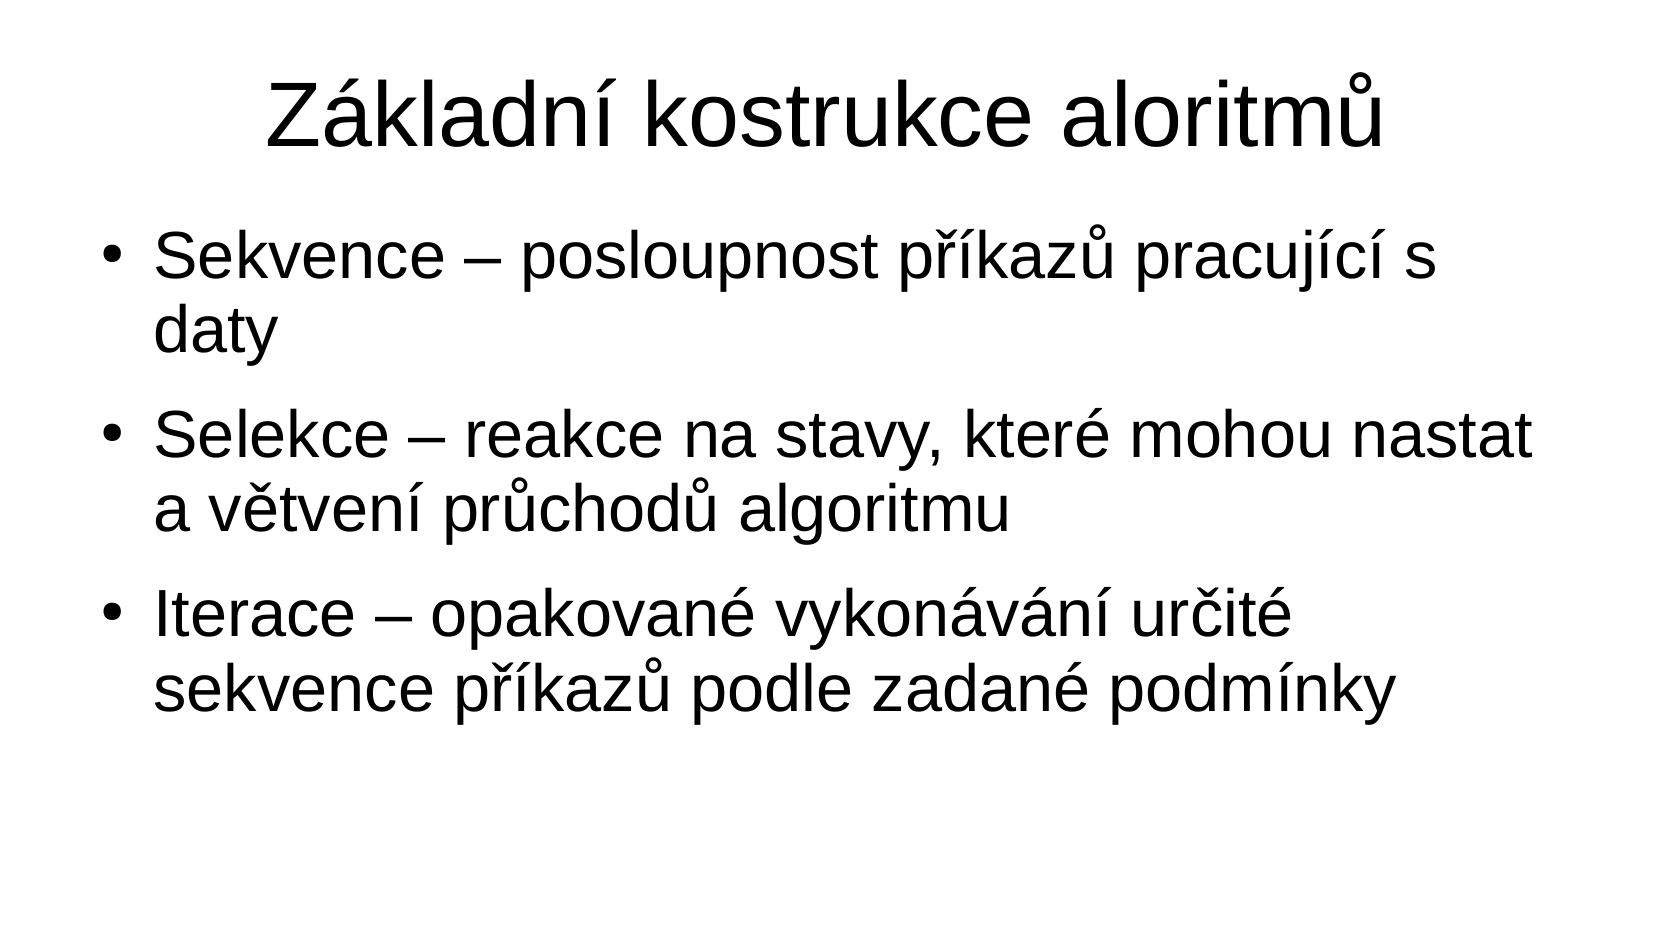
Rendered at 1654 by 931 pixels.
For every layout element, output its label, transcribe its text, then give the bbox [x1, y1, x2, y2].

list Sekvence – posloupnost příkazů pracující s daty Selekce – reakce na stavy, které mohou nastat a větvení průchodů algoritmu Iterace – opakované vykonávání určité sekvence příkazů podle zadané podmínky [82, 217, 1571, 758]
title Základní kostrukce aloritmů [82, 37, 1571, 193]
